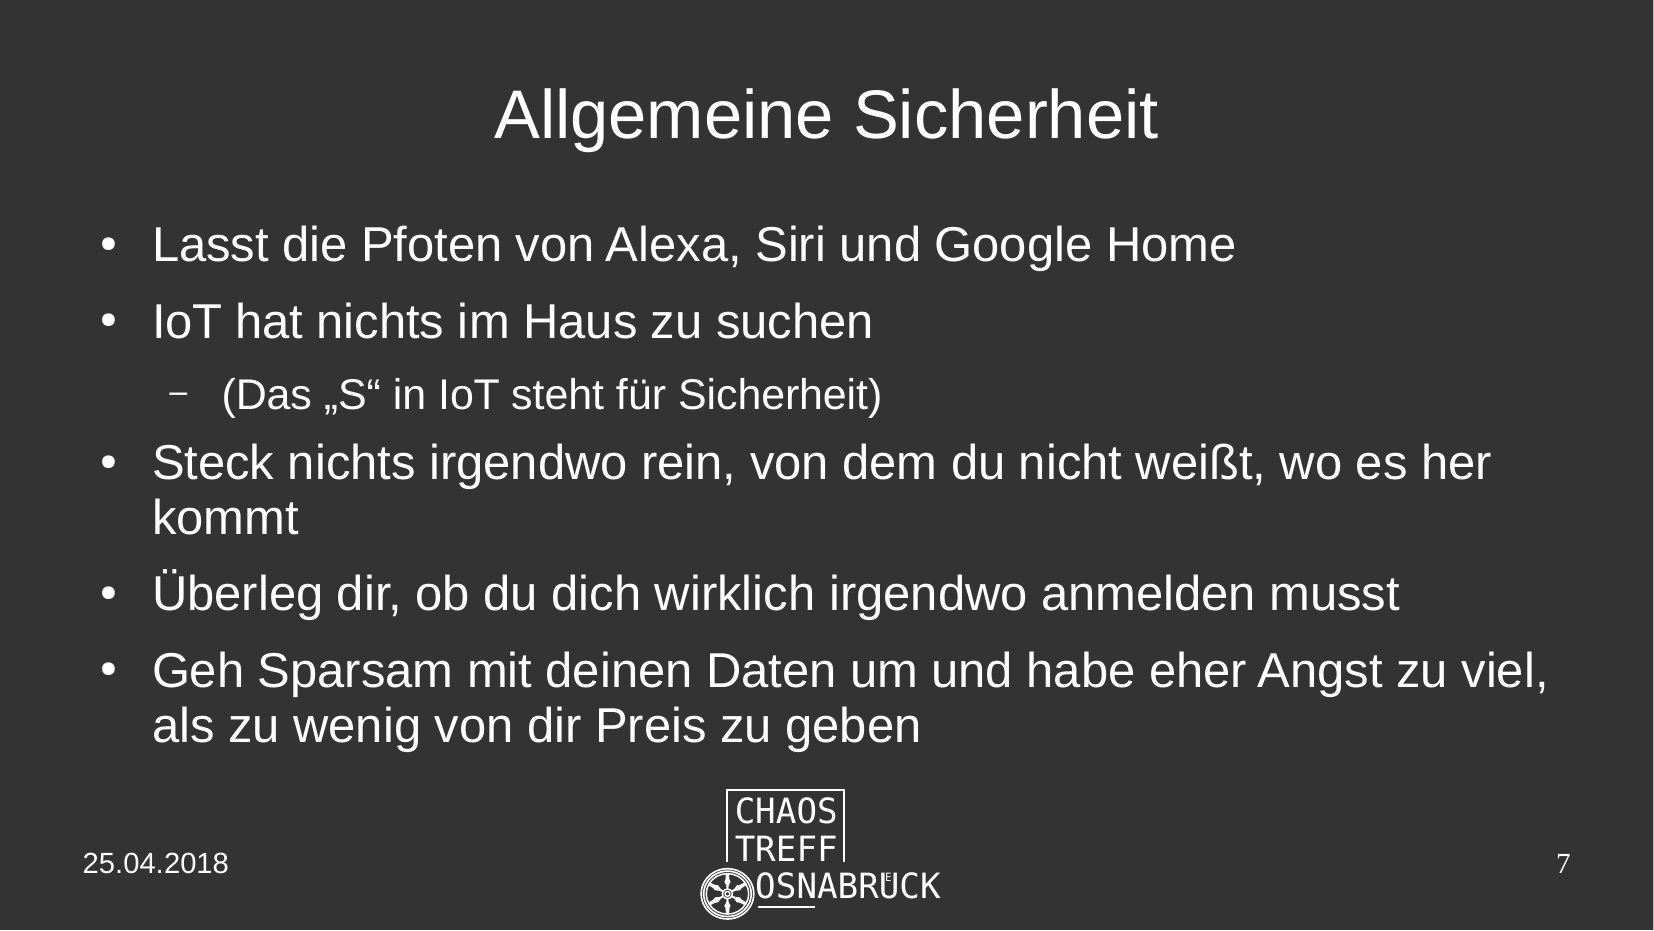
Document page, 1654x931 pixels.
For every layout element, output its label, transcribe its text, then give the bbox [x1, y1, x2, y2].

list Lasst die Pfoten von Alexa, Siri und Google Home IoT hat nichts im Haus zu suchen (Das „S“ in IoT steht für Sicherheit) Steck nichts irgendwo rein, von dem du nicht weißt, wo es her kommt Überleg dir, ob du dich wirklich irgendwo anmelden musst Geh Sparsam mit deinen Daten um und habe eher Angst zu viel, als zu wenig von dir Preis zu geben [82, 217, 1571, 758]
title Allgemeine Sicherheit [82, 37, 1571, 193]
